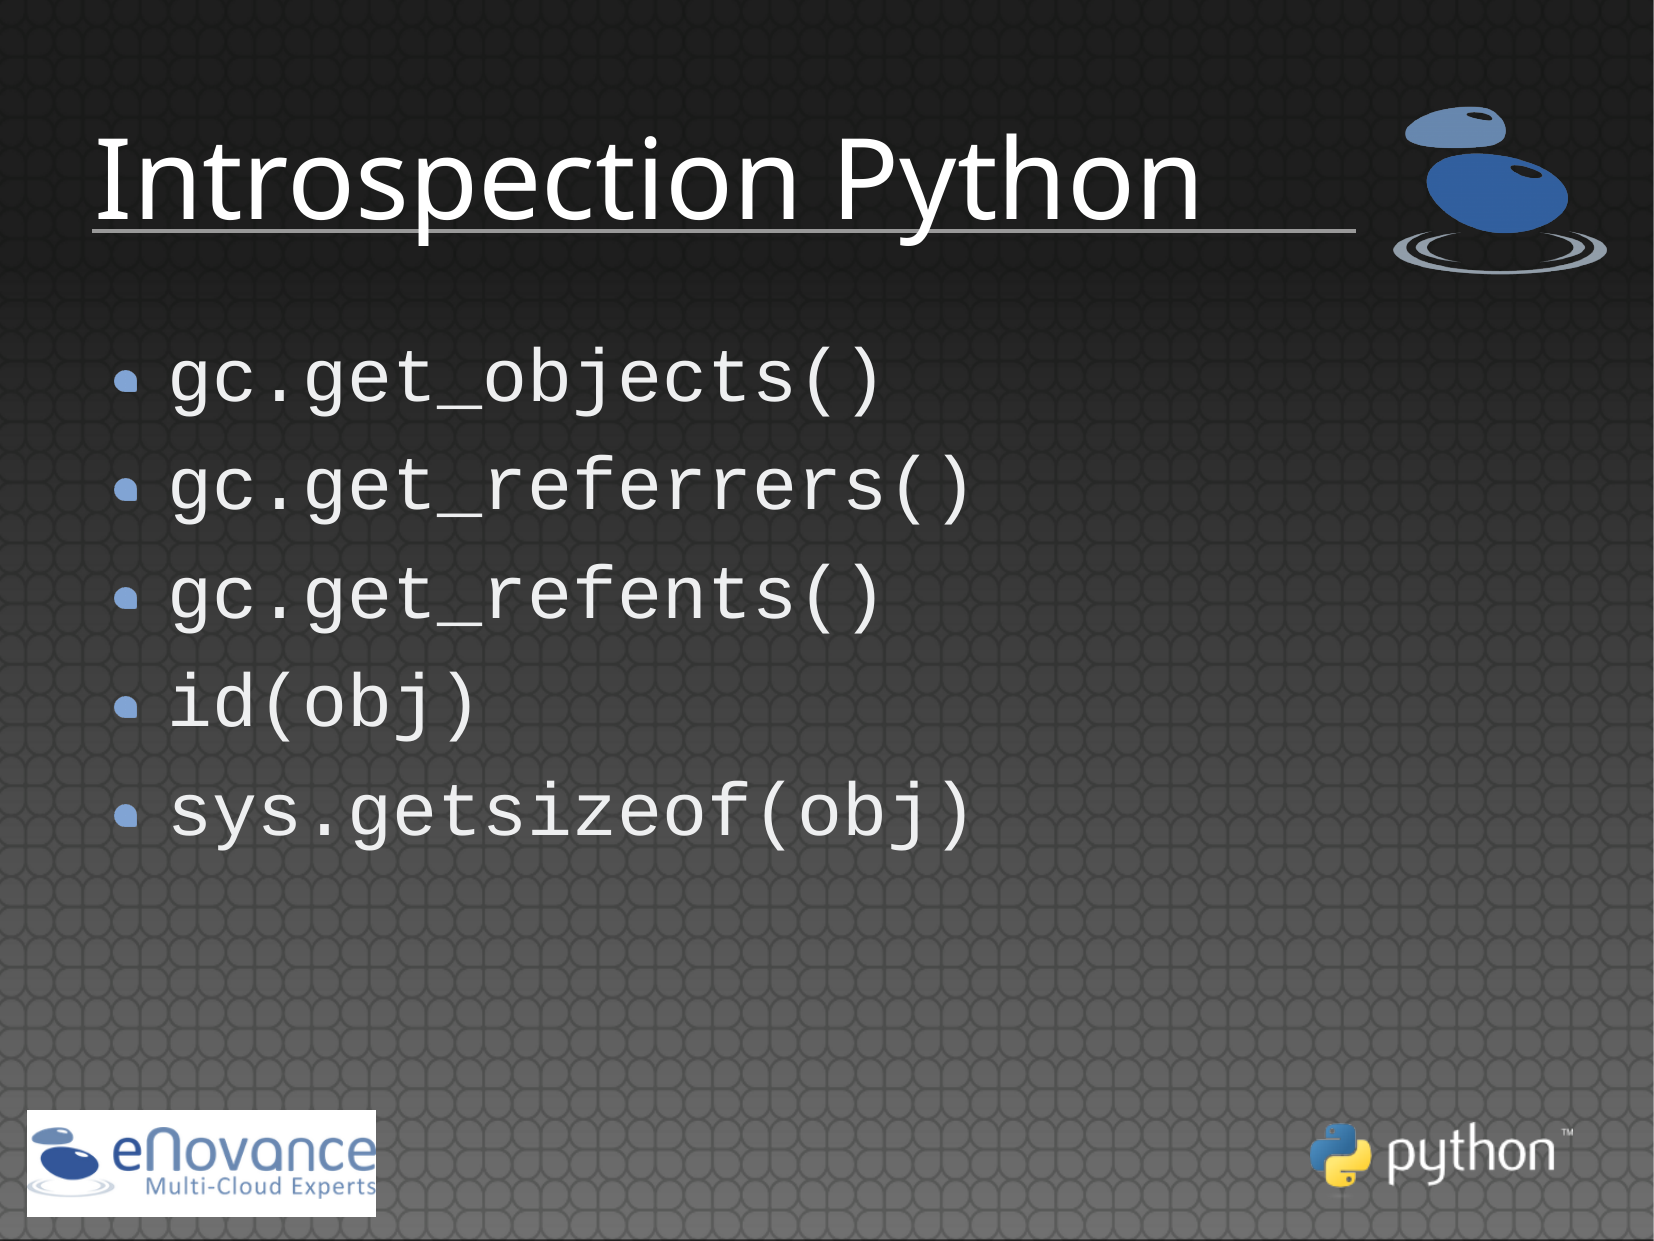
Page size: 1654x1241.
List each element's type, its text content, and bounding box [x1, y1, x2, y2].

list gc.get_objects() gc.get_referrers() gc.get_refents() id(obj) sys.getsizeof(obj) [26, 224, 1608, 1028]
picture [0, 0, 1654, 1241]
title Introspection Python [94, 100, 1426, 251]
